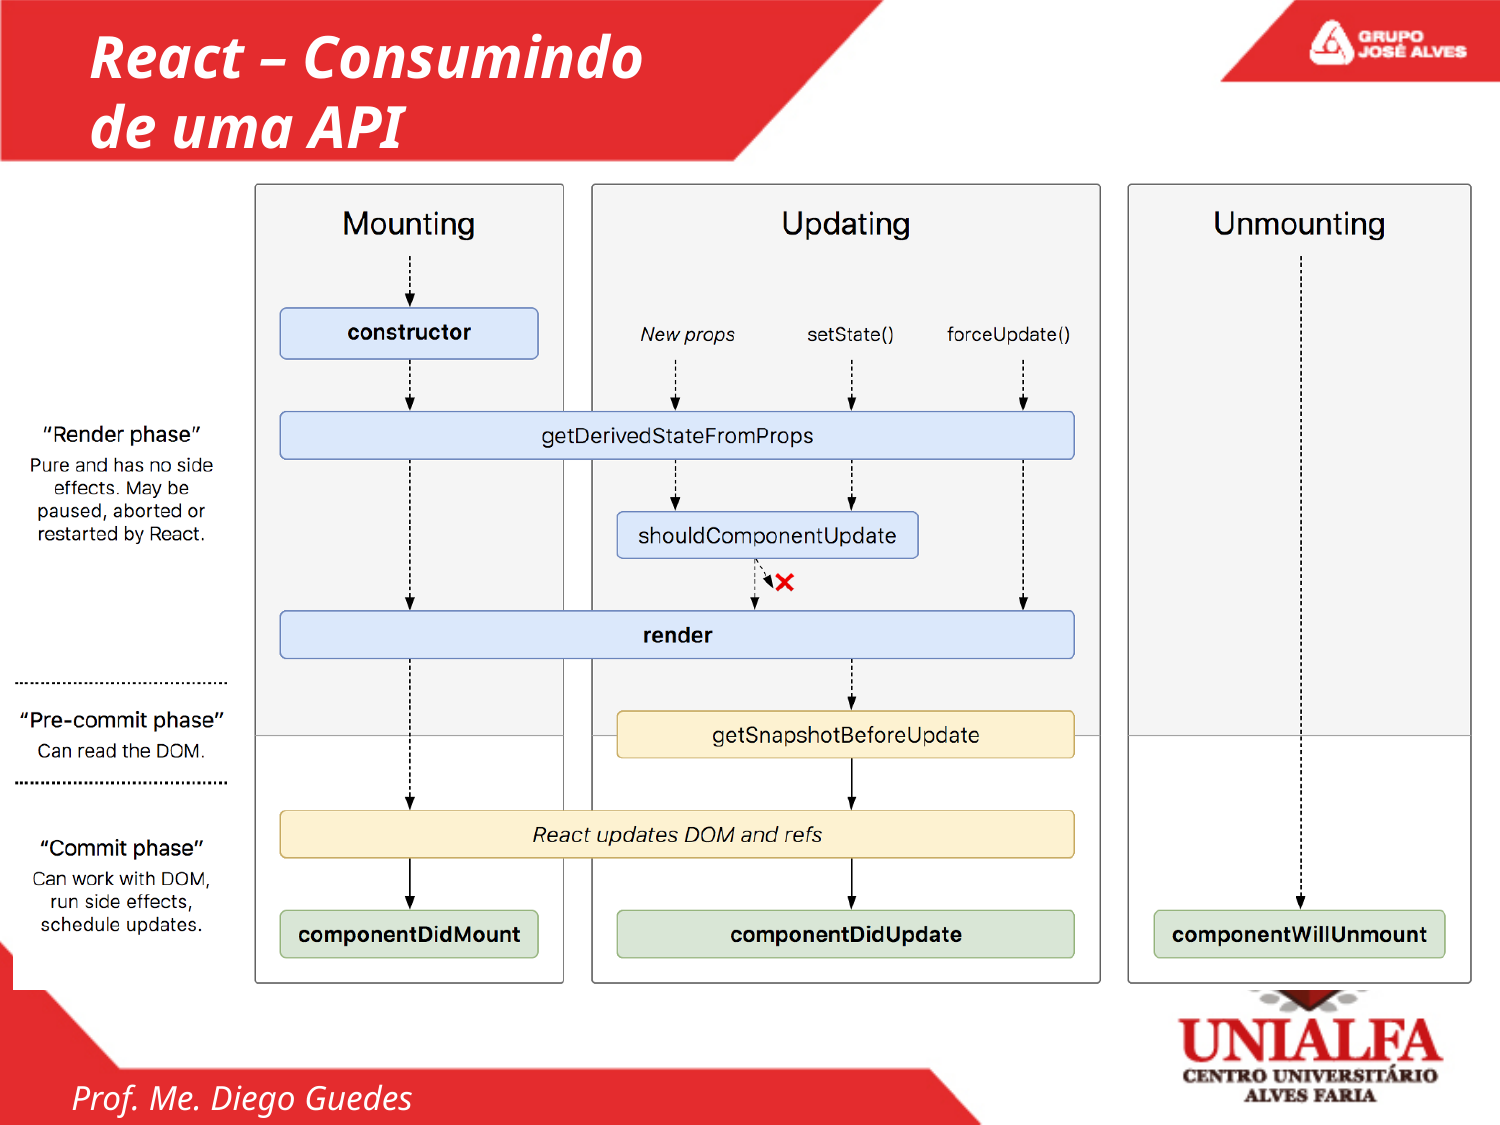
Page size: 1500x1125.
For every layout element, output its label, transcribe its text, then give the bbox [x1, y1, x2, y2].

picture [0, 0, 1500, 1125]
text_box Prof. Me. Diego Guedes [56, 1070, 711, 1125]
text_box React – Consumindo de uma API [75, 12, 740, 168]
